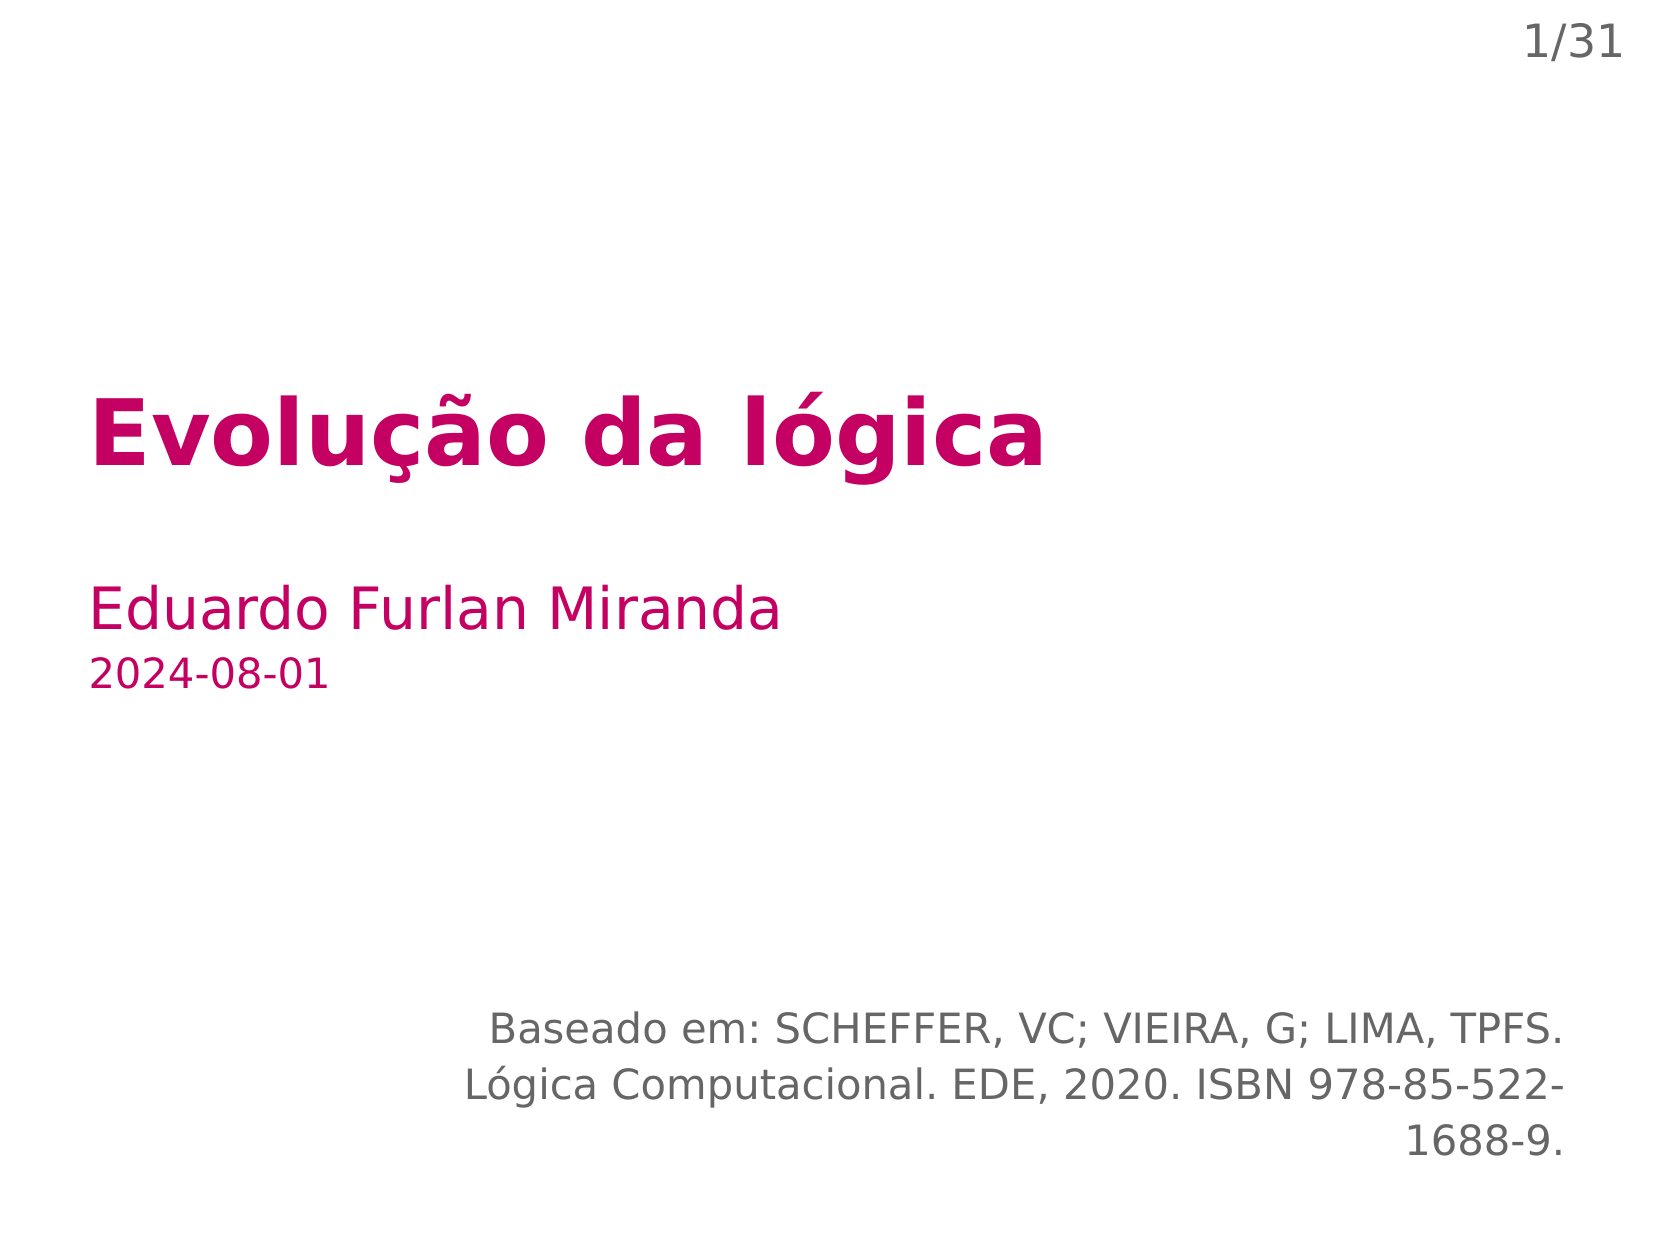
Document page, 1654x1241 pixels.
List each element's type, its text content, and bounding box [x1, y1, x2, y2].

list Baseado em: SCHEFFER, VC; VIEIRA, G; LIMA, TPFS. Lógica Computacional. EDE, 2020. ISBN 978-85-522-1688-9. [413, 998, 1565, 1211]
title Evolução da lógica Eduardo Furlan Miranda 2024-08-01 [88, 29, 1565, 1034]
